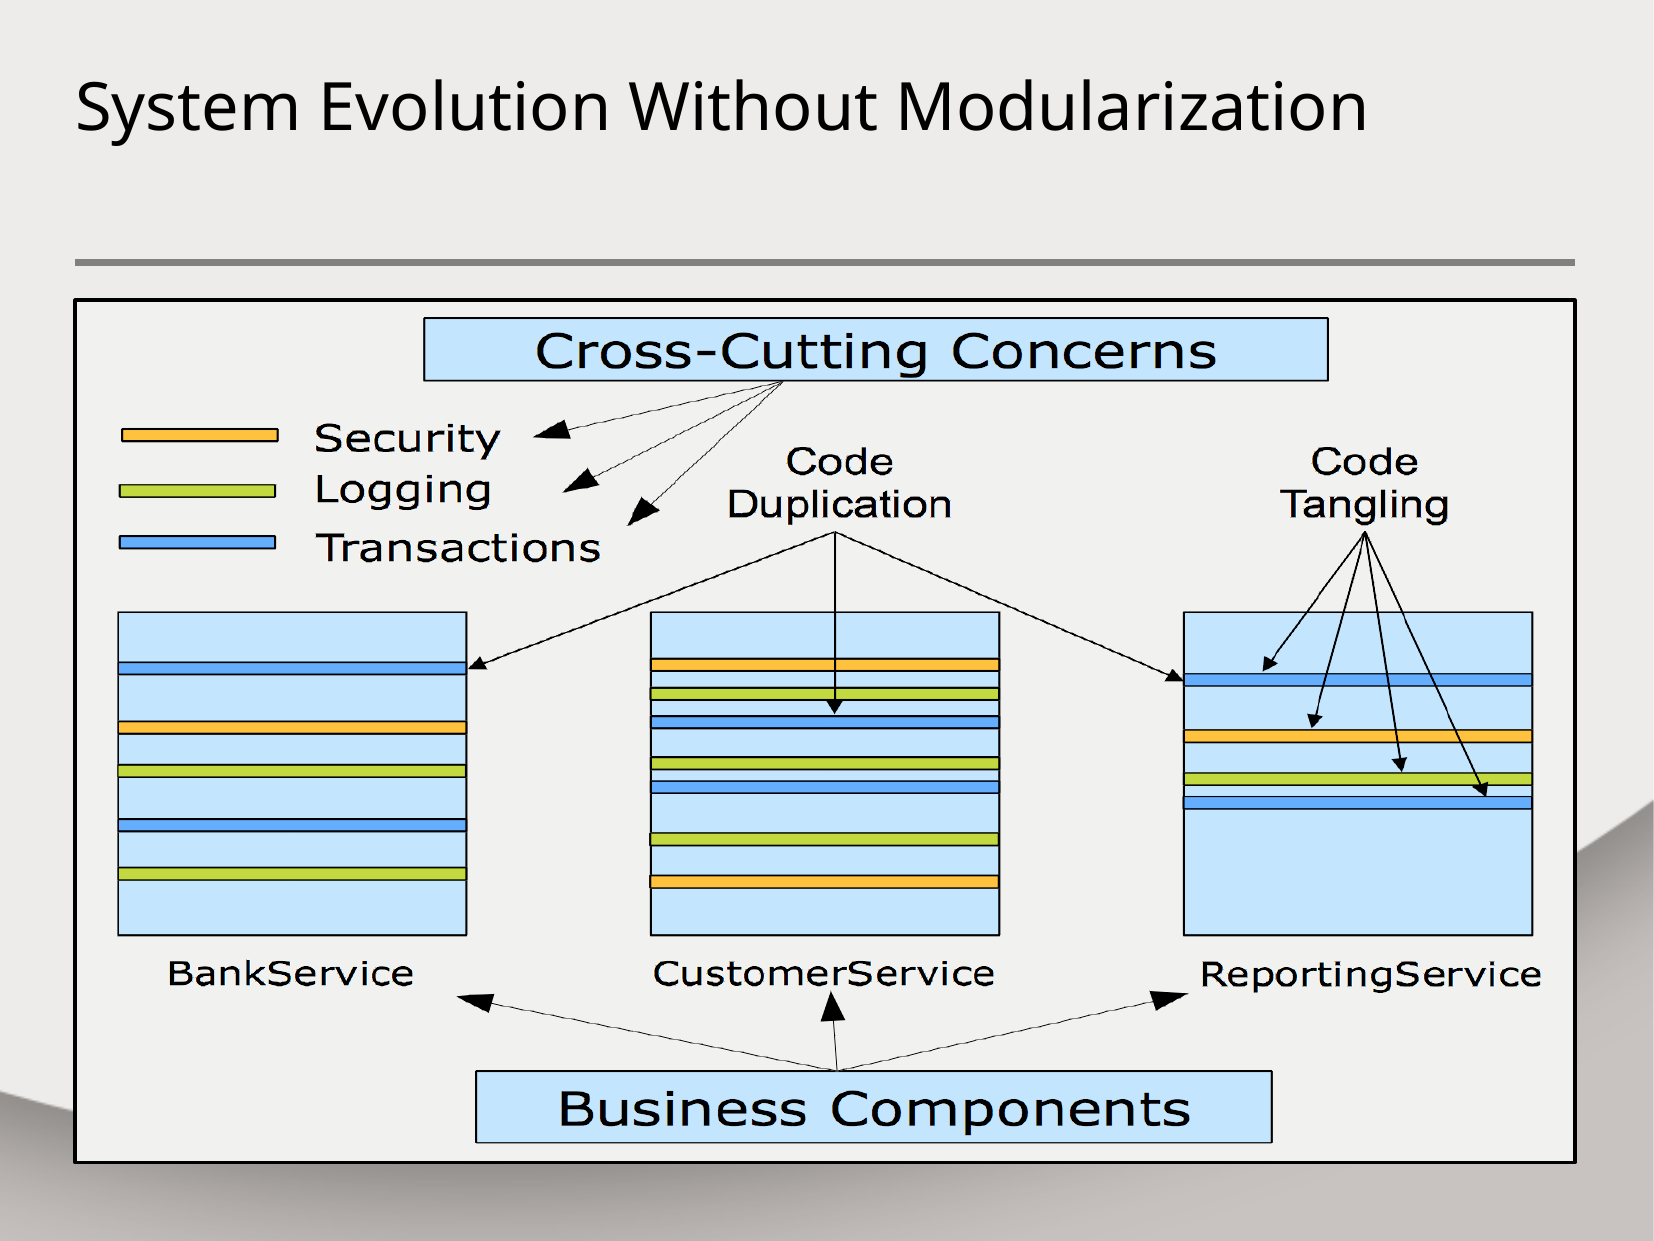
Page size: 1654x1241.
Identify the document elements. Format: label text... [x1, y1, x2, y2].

picture [0, 0, 1654, 1241]
title System Evolution Without Modularization [75, 75, 1576, 226]
